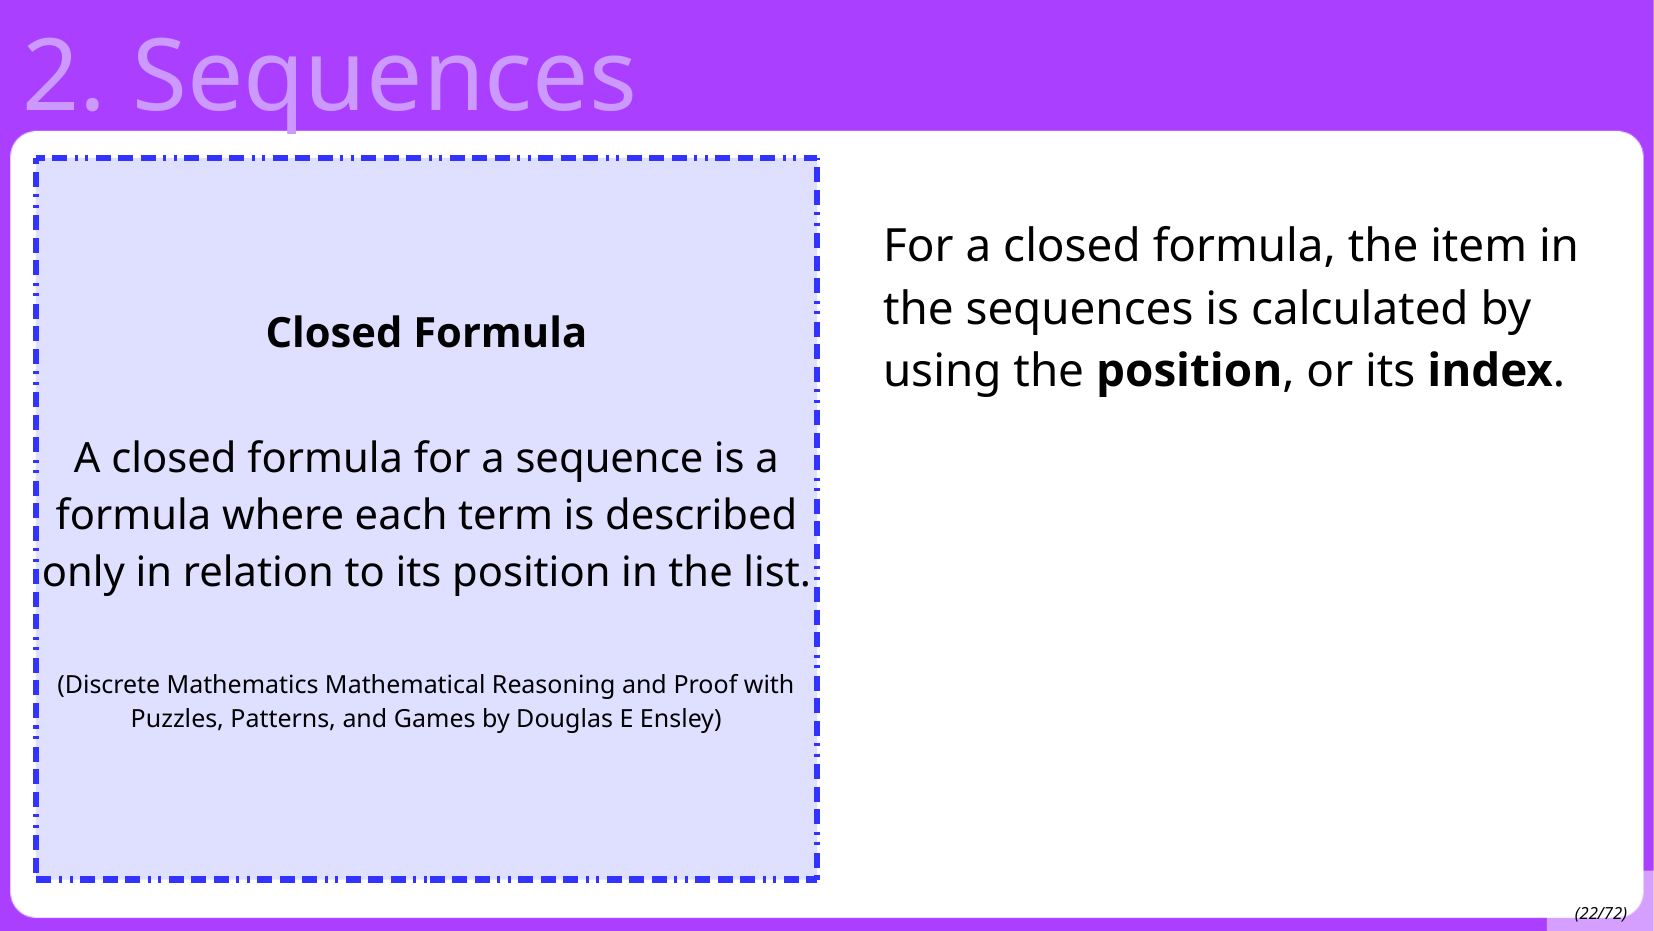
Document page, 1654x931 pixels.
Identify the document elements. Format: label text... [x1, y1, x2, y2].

text_box For a closed formula, the item in the sequences is calculated by using the position, or its index. [839, 221, 1624, 392]
text_box (<number>/72) [1546, 877, 1654, 931]
text_box +2 [1546, 870, 1654, 877]
text_box Closed Formula A closed formula for a sequence is a formula where each term is described only in relation to its position in the list. (Discrete Mathematics Mathematical Reasoning and Proof with Puzzles, Patterns, and Games by Douglas E Ensley) [35, 157, 818, 880]
picture [0, 0, 1654, 931]
title 2. Sequences [22, 13, 1511, 130]
